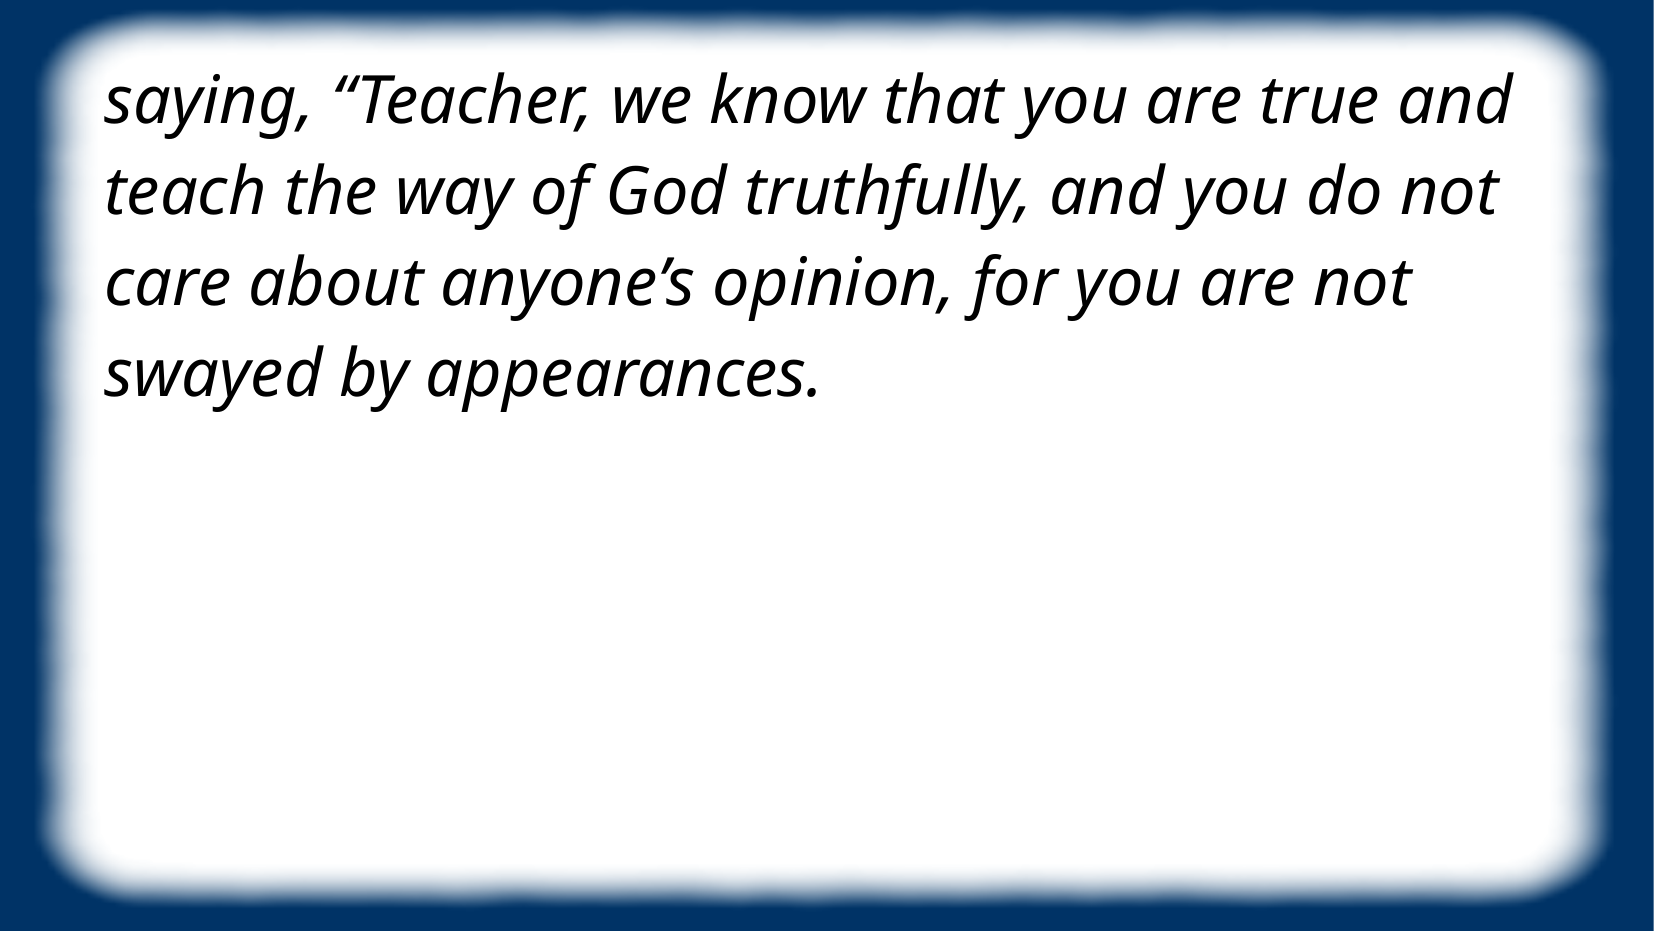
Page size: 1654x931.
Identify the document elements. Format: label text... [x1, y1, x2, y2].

picture [0, 0, 1654, 931]
text_box saying, “Teacher, we know that you are true and teach the way of God truthfully, and you do not care about anyone’s opinion, for you are not swayed by appearances. [90, 45, 1561, 421]
